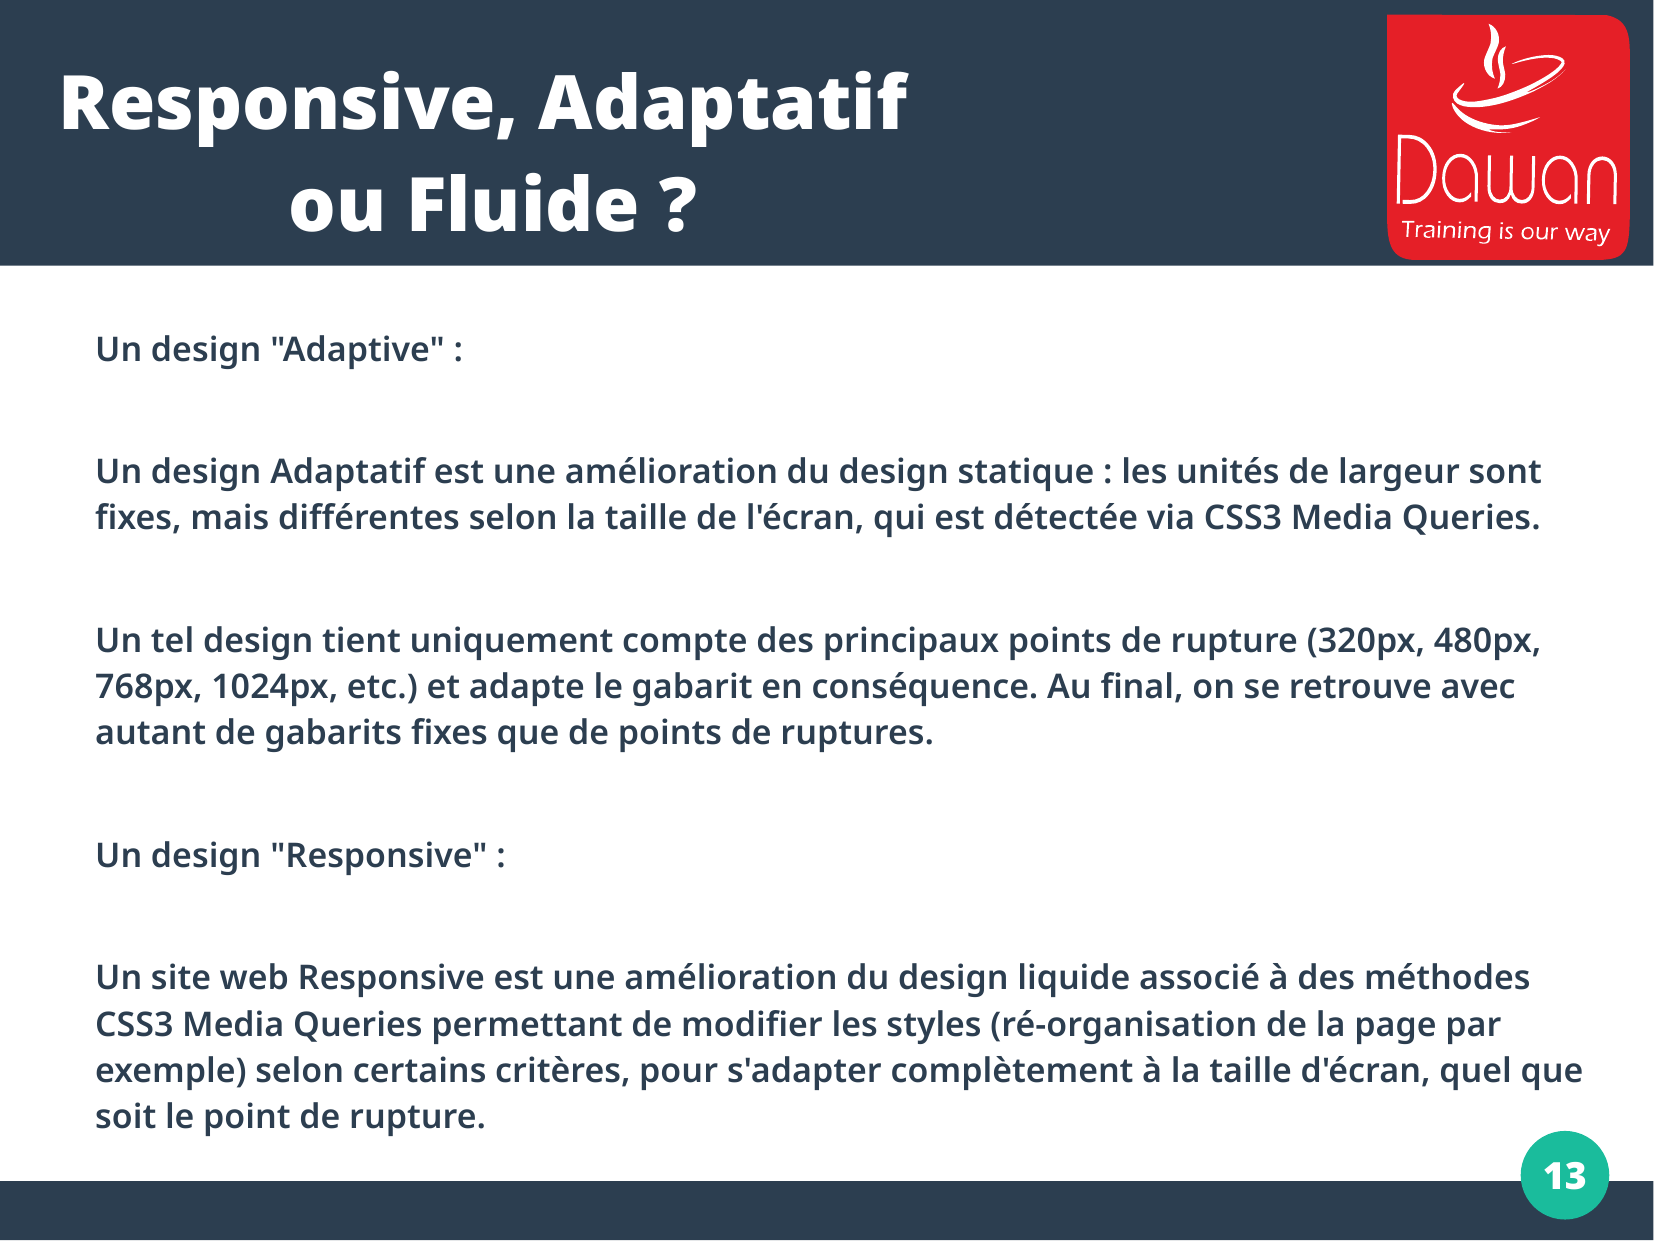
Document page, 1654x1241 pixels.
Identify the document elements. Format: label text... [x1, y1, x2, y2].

list Un design "Adaptive" : Un design Adaptatif est une amélioration du design statique : les unités de largeur sont fixes, mais différentes selon la taille de l'écran, qui est détectée via CSS3 Media Queries. Un tel design tient uniquement compte des principaux points de rupture (320px, 480px, 768px, 1024px, etc.) et adapte le gabarit en conséquence. Au final, on se retrouve avec autant de gabarits fixes que de points de ruptures. Un design "Responsive" : Un site web Responsive est une amélioration du design liquide associé à des méthodes CSS3 Media Queries permettant de modifier les styles (ré-organisation de la page par exemple) selon certains critères, pour s'adapter complètement à la taille d'écran, quel que soit le point de rupture. [59, 324, 1595, 1152]
picture [1387, 14, 1630, 260]
title Responsive, Adaptatif ou Fluide ? [59, 49, 1387, 207]
